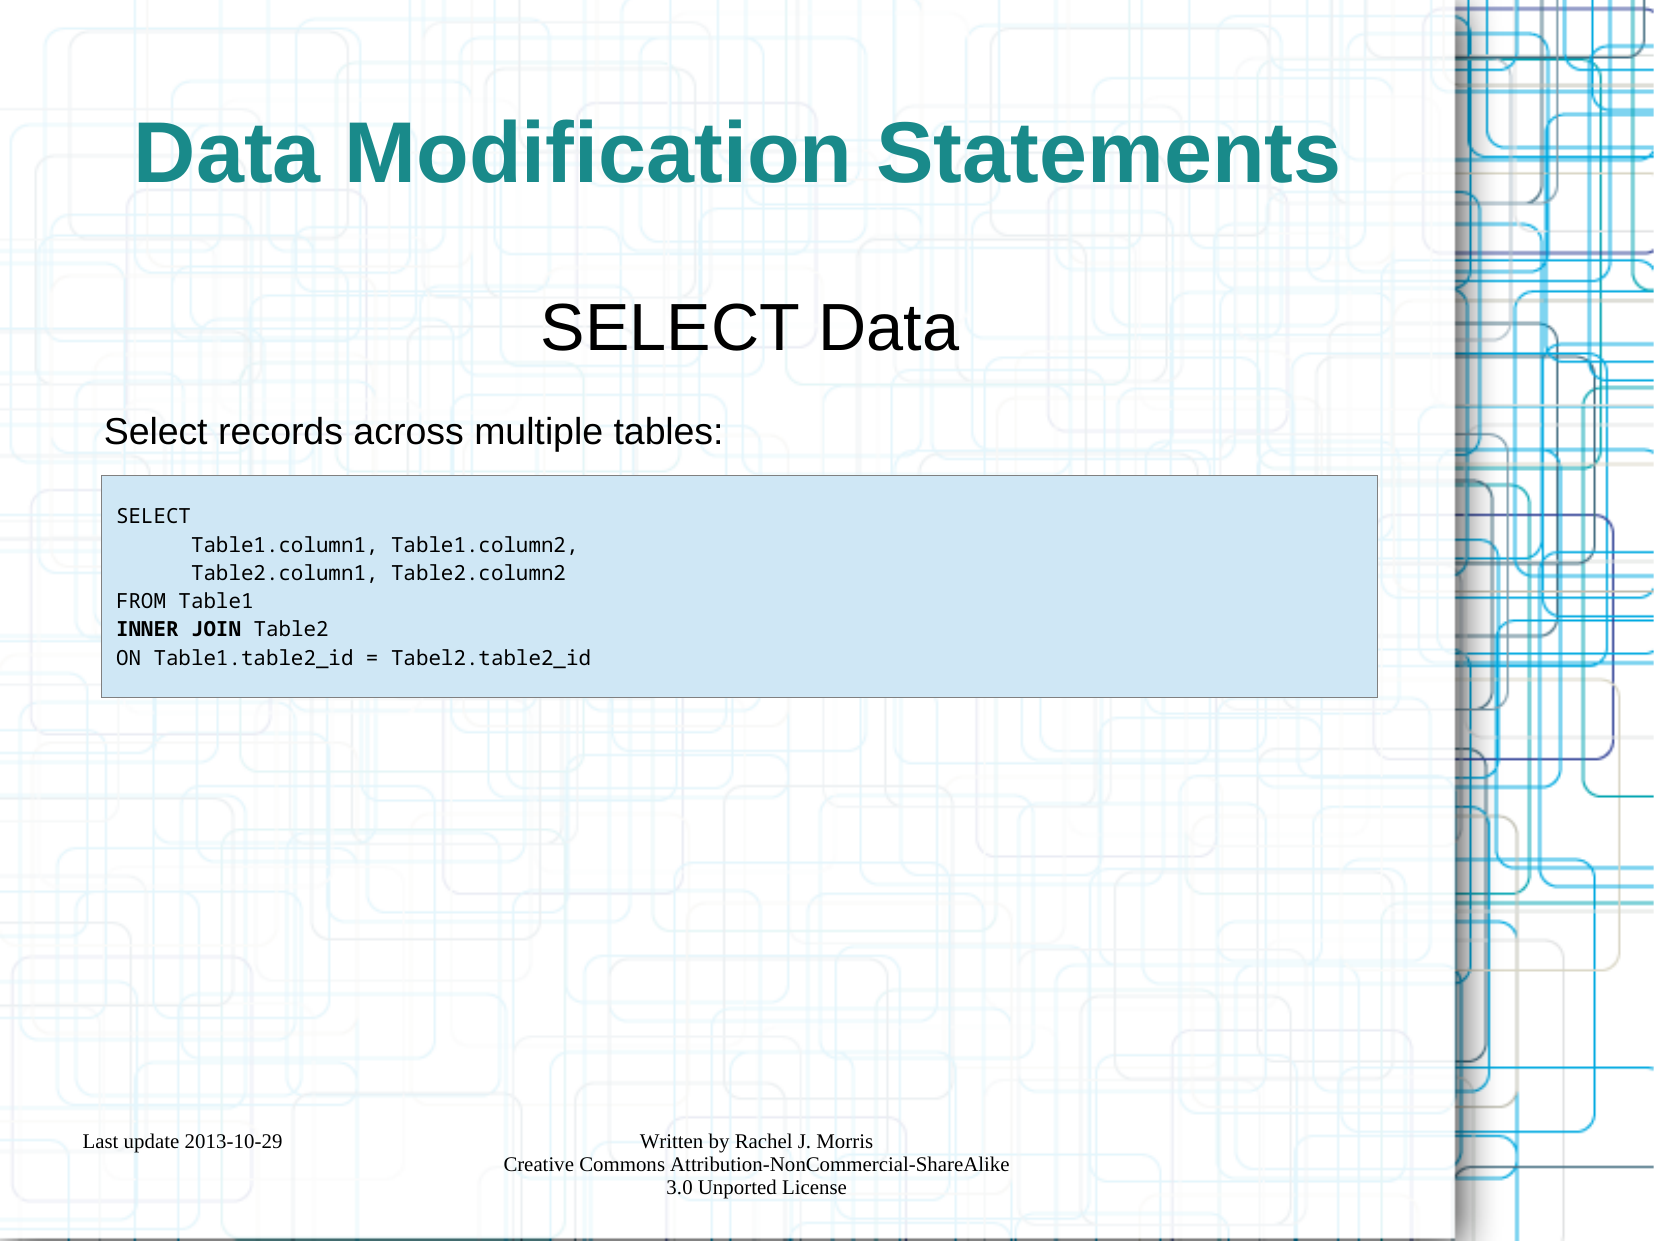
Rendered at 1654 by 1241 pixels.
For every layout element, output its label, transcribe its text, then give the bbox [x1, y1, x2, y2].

picture [0, 0, 1654, 1241]
list SELECT Data [82, 290, 1418, 371]
title Data Modification Statements [59, 49, 1418, 257]
text_box Select records across multiple tables: [89, 403, 1378, 461]
text_box SELECT Table1.column1, Table1.column2, Table2.column1, Table2.column2 FROM Table1 INNER JOIN Table2 ON Table1.table2_id = Tabel2.table2_id [101, 475, 1378, 698]
